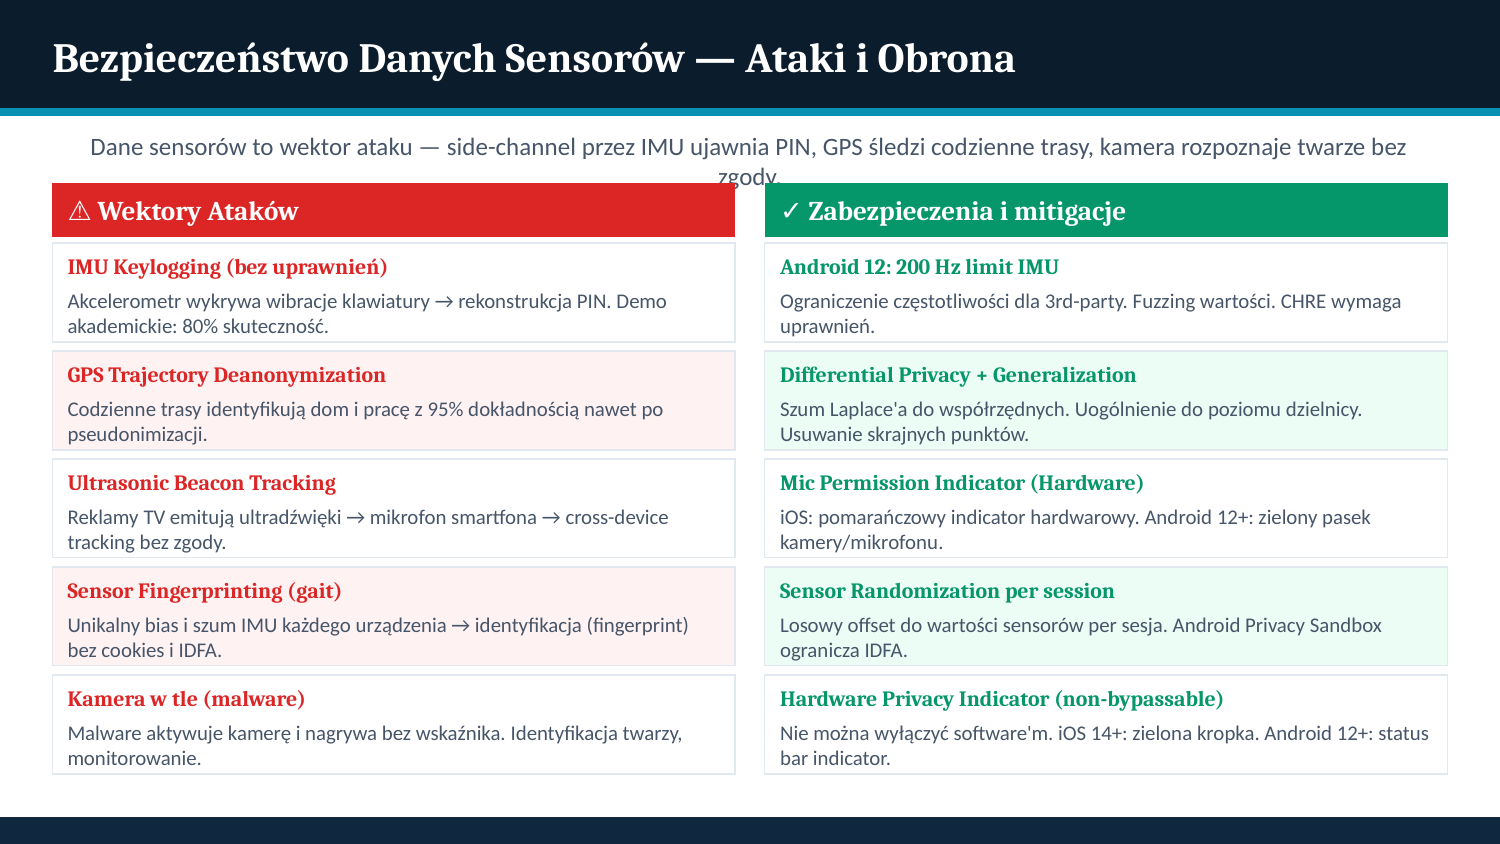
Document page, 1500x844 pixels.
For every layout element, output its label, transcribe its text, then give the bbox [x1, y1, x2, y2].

text_box [765, 351, 1448, 450]
text_box [765, 459, 1448, 558]
text_box Nie można wyłączyć software'm. iOS 14+: zielona kropka. Android 12+: status bar indicator. [780, 720, 1433, 768]
text_box Szum Laplace'a do współrzędnych. Uogólnienie do poziomu dzielnicy. Usuwanie skrajnych punktów. [780, 396, 1433, 444]
text_box Codzienne trasy identyfikują dom i pracę z 95% dokładnością nawet po pseudonimizacji. [67, 396, 720, 444]
text_box Hardware Privacy Indicator (non-bypassable) [780, 681, 1433, 714]
text_box Ultrasonic Beacon Tracking [67, 465, 720, 498]
text_box Mic Permission Indicator (Hardware) [780, 465, 1433, 498]
text_box [0, 817, 1500, 844]
text_box Differential Privacy + Generalization [780, 357, 1433, 390]
text_box Kamera w tle (malware) [67, 681, 720, 714]
text_box [52, 351, 735, 450]
text_box [52, 243, 735, 342]
text_box Android 12: 200 Hz limit IMU [780, 249, 1433, 282]
text_box [765, 243, 1448, 342]
text_box Dane sensorów to wektor ataku — side-channel przez IMU ujawnia PIN, GPS śledzi codzienne trasy, kamera rozpoznaje twarze bez zgody. [53, 123, 1448, 171]
text_box [0, 0, 1500, 116]
text_box Ograniczenie częstotliwości dla 3rd-party. Fuzzing wartości. CHRE wymaga uprawnień. [780, 288, 1433, 336]
text_box iOS: pomarańczowy indicator hardwarowy. Android 12+: zielony pasek kamery/mikrofonu. [780, 504, 1433, 552]
text_box [765, 675, 1448, 774]
text_box Malware aktywuje kamerę i nagrywa bez wskaźnika. Identyfikacja twarzy, monitorowanie. [67, 720, 720, 768]
text_box Reklamy TV emitują ultradźwięki → mikrofon smartfona → cross-device tracking bez zgody. [67, 504, 720, 552]
text_box [52, 459, 735, 558]
text_box [52, 567, 735, 666]
text_box [765, 567, 1448, 666]
text_box [52, 183, 735, 237]
text_box ✓ Zabezpieczenia i mitigacje [780, 189, 1433, 231]
text_box Unikalny bias i szum IMU każdego urządzenia → identyfikacja (fingerprint) bez cookies i IDFA. [67, 612, 720, 660]
text_box ⚠ Wektory Ataków [67, 189, 720, 231]
text_box GPS Trajectory Deanonymization [67, 357, 720, 390]
text_box Bezpieczeństwo Danych Sensorów — Ataki i Obrona [53, 9, 1448, 102]
text_box [52, 675, 735, 774]
text_box Losowy offset do wartości sensorów per sesja. Android Privacy Sandbox ogranicza IDFA. [780, 612, 1433, 660]
text_box [765, 183, 1448, 237]
text_box Sensor Fingerprinting (gait) [67, 573, 720, 606]
text_box Sensor Randomization per session [780, 573, 1433, 606]
text_box IMU Keylogging (bez uprawnień) [67, 249, 720, 282]
text_box Akcelerometr wykrywa wibracje klawiatury → rekonstrukcja PIN. Demo akademickie: 80% skuteczność. [67, 288, 720, 336]
